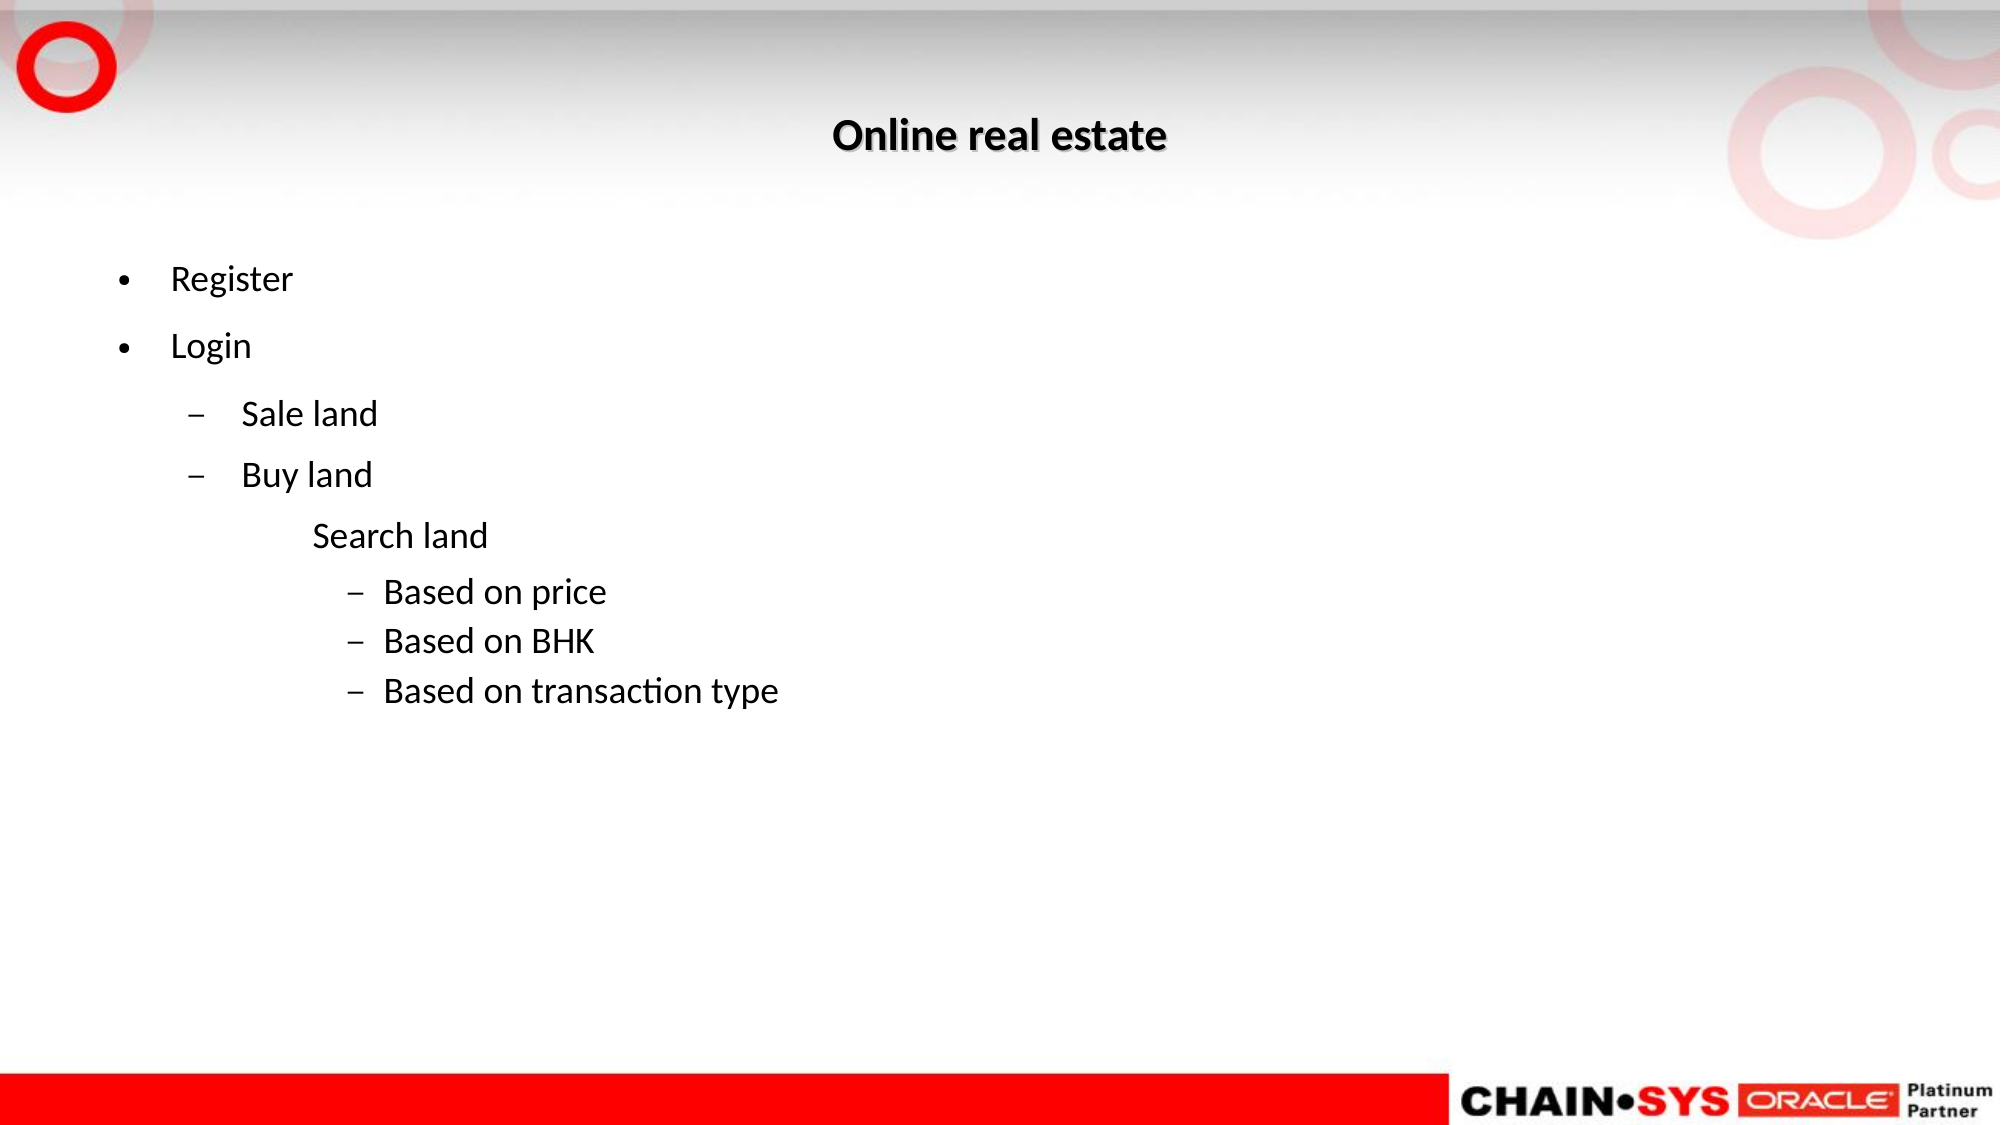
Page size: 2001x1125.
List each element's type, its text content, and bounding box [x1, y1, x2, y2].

picture [0, 0, 2000, 1125]
title Online real estate [99, 44, 1900, 233]
list Register Login Sale land Buy land Search land Based on price Based on BHK Based on transaction type [99, 263, 1900, 916]
